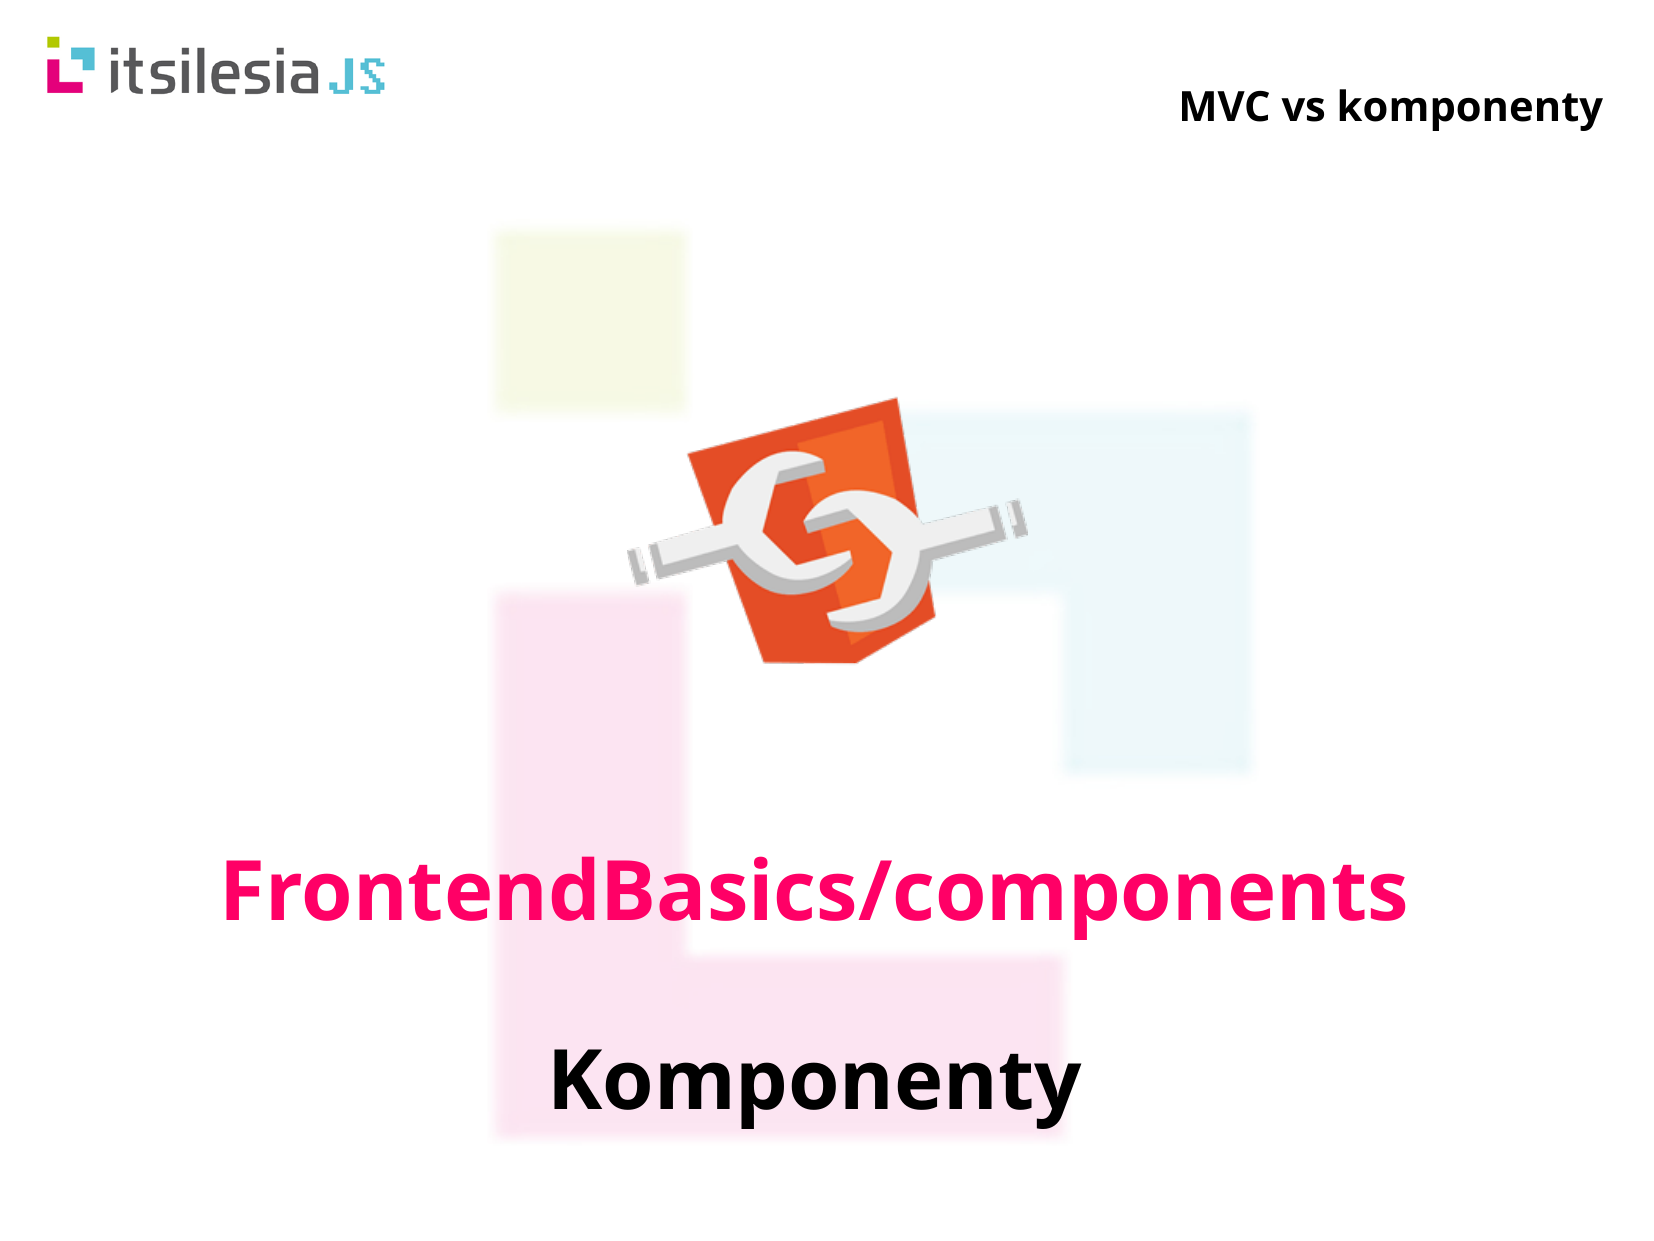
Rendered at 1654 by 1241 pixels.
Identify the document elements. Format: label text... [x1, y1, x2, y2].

picture [0, 0, 1654, 1241]
text_box FrontendBasics/components [94, 767, 1536, 883]
text_box MVC vs komponenty [177, 41, 1619, 136]
text_box Komponenty [94, 956, 1536, 1072]
